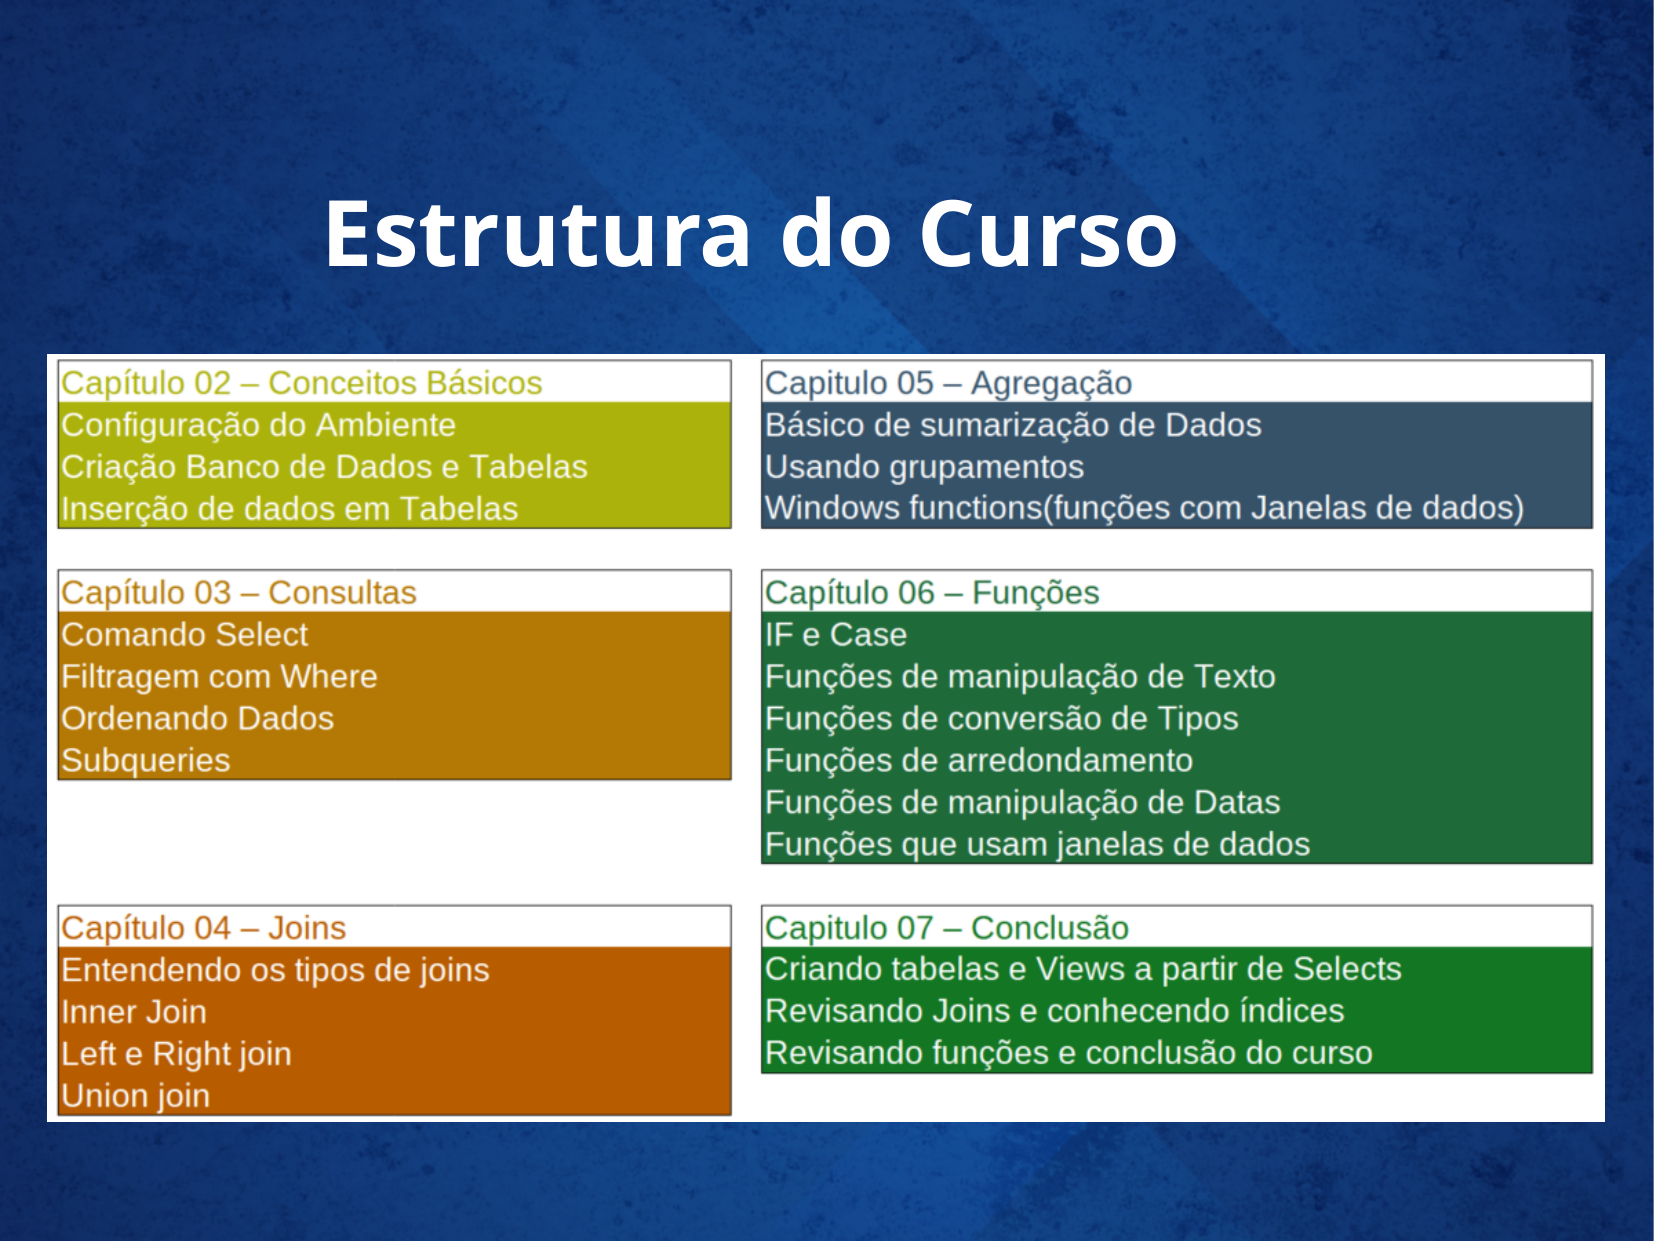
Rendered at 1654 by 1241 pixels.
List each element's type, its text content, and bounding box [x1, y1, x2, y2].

text_box Estrutura do Curso [307, 160, 1371, 306]
picture [0, 0, 1654, 1241]
